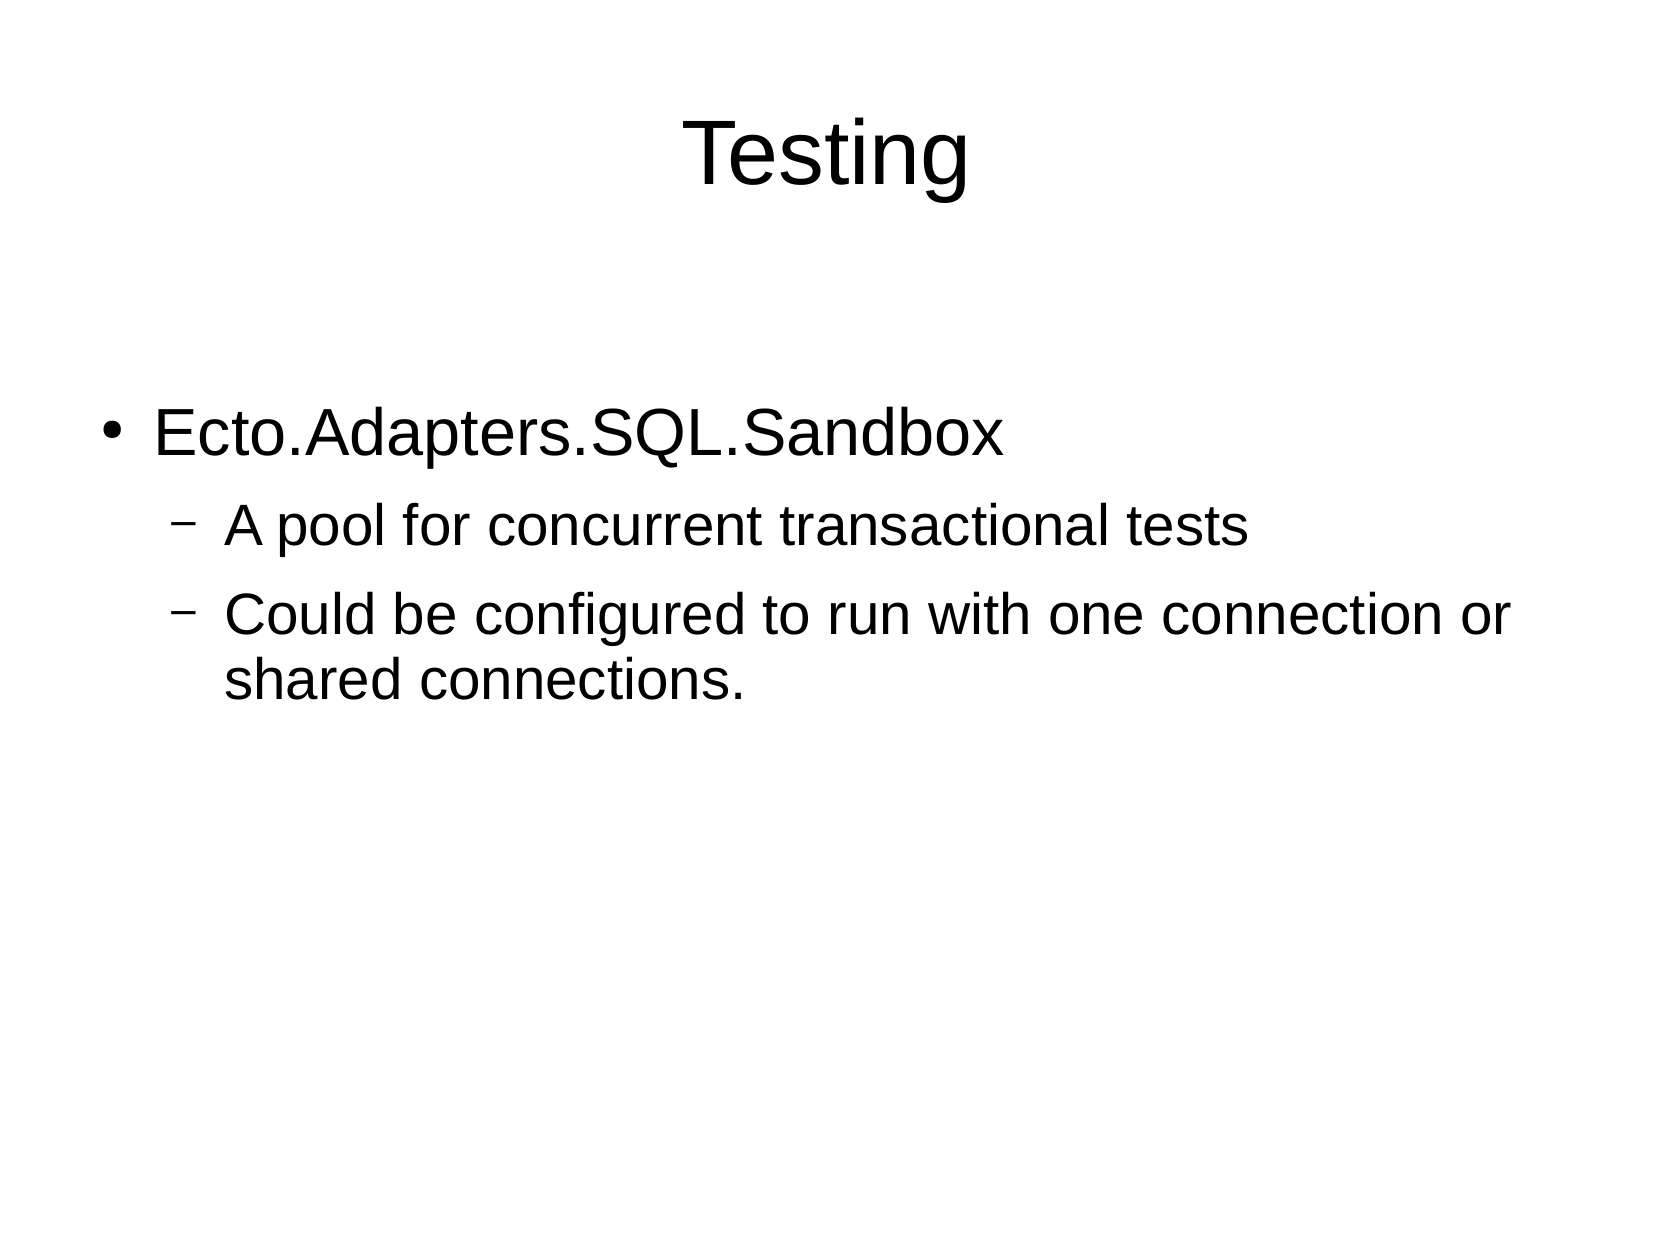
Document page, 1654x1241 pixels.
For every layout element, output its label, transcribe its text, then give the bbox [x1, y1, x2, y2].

list Ecto.Adapters.SQL.Sandbox A pool for concurrent transactional tests Could be configured to run with one connection or shared connections. [82, 290, 1571, 1010]
title Testing [82, 49, 1571, 257]
